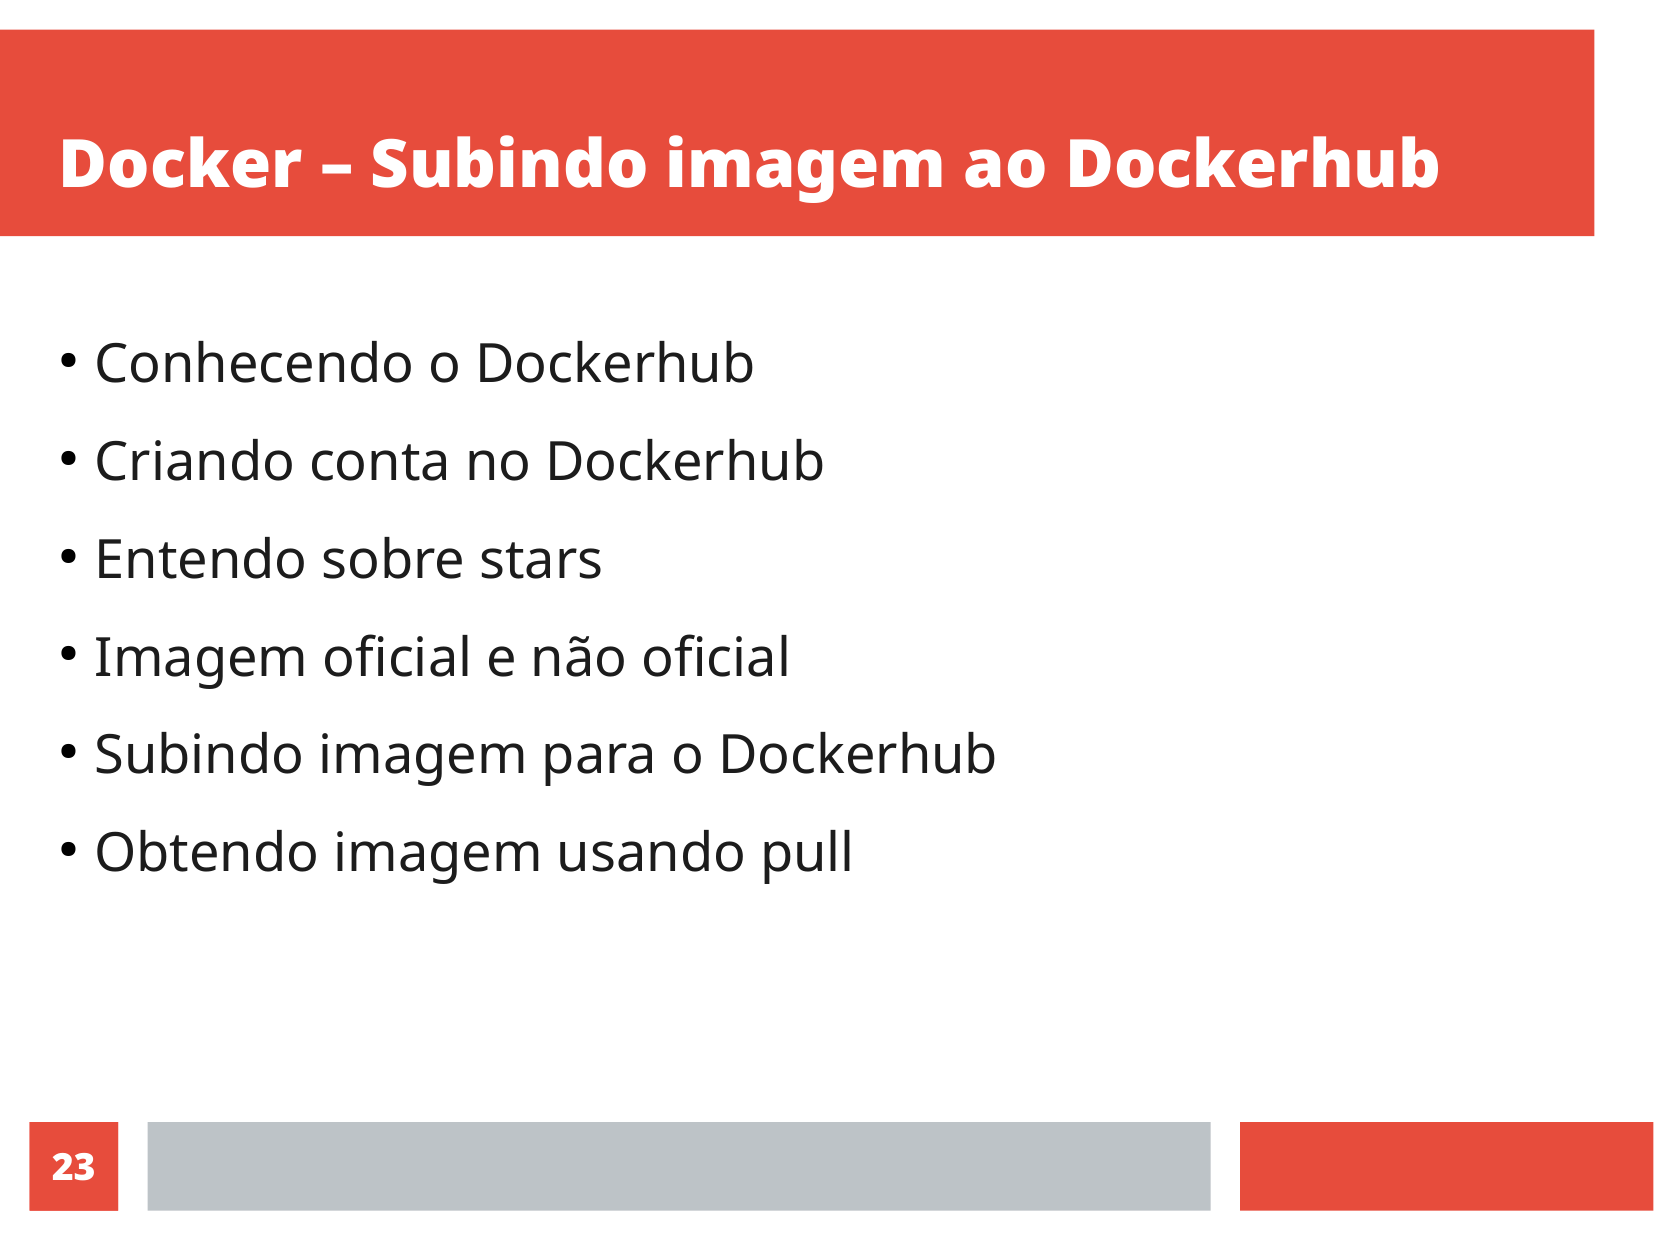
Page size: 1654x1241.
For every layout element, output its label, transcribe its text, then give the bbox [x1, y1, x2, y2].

list Conhecendo o Dockerhub Criando conta no Dockerhub Entendo sobre stars Imagem oficial e não oficial Subindo imagem para o Dockerhub Obtendo imagem usando pull [59, 324, 1565, 1093]
title Docker – Subindo imagem ao Dockerhub [59, 59, 1595, 207]
